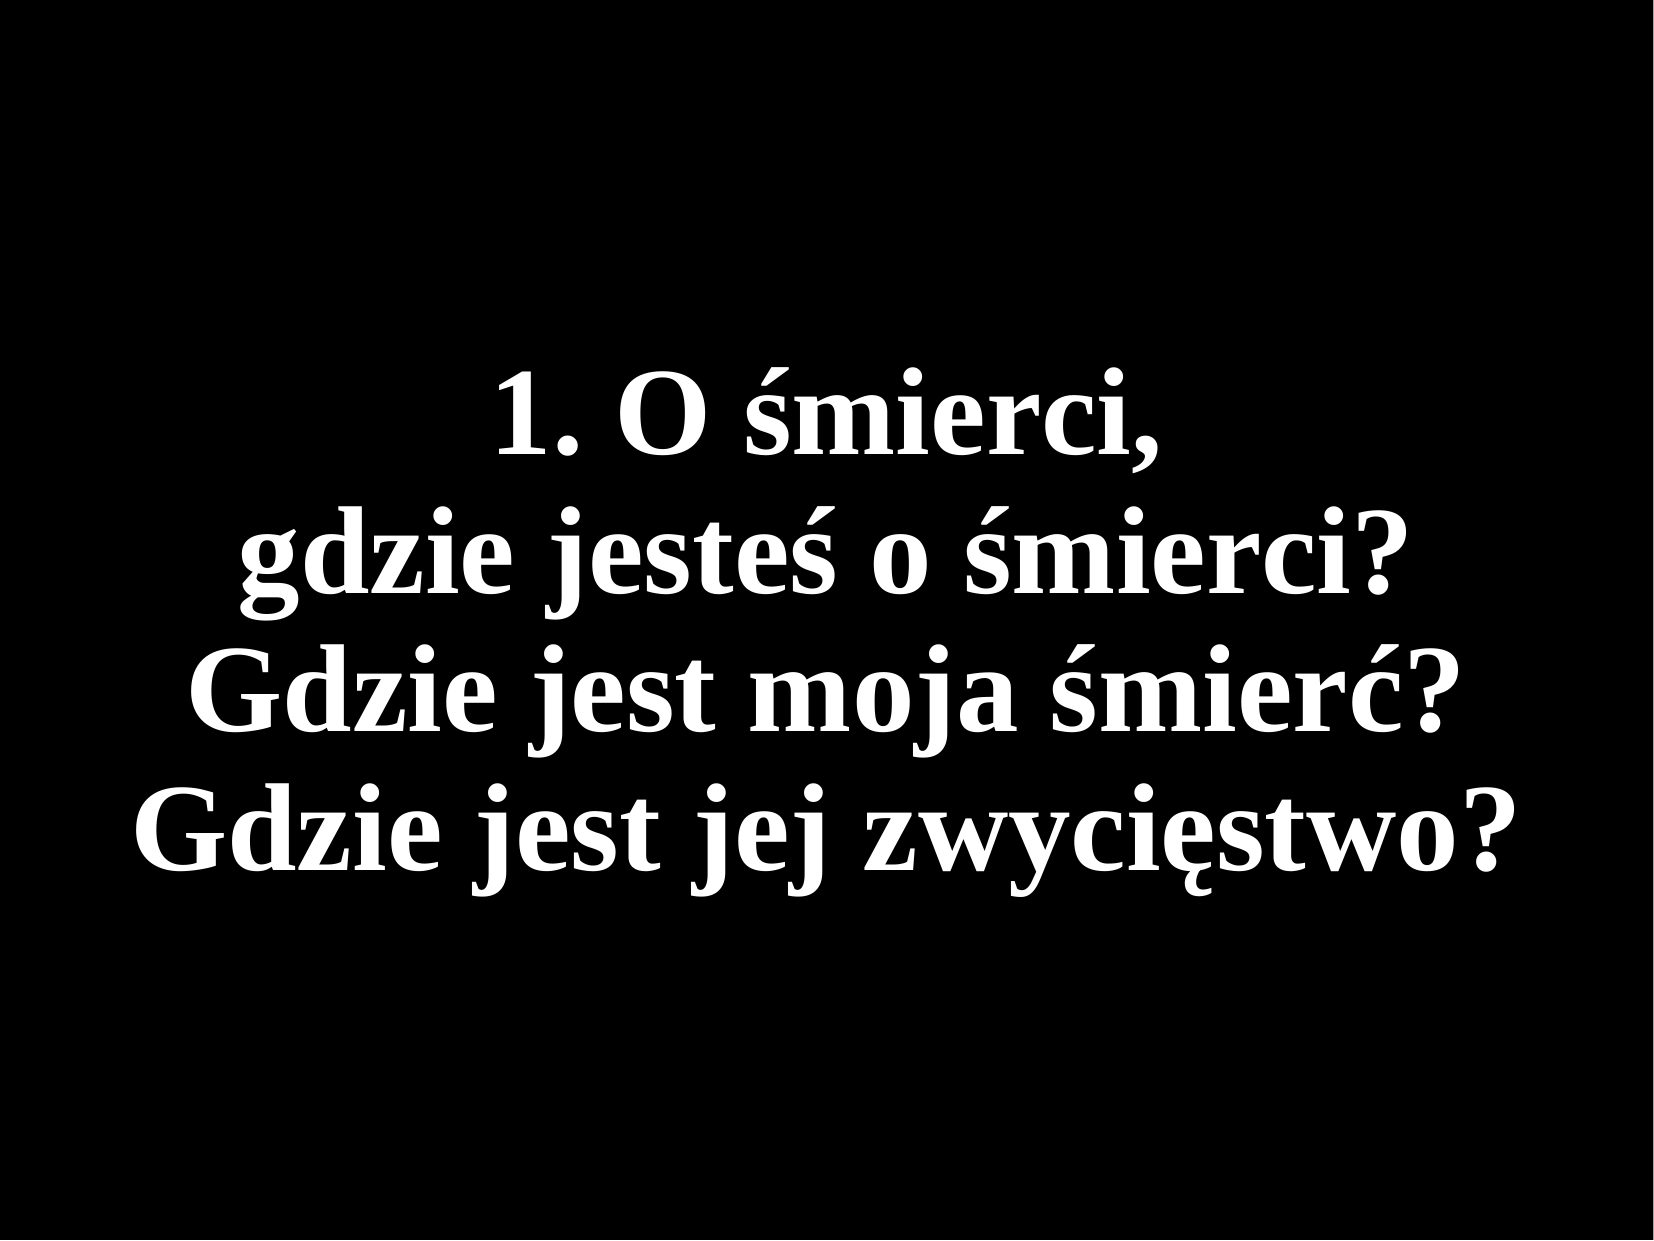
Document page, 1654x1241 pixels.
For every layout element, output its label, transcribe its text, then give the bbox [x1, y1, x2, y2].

title 1. O śmierci, gdzie jesteś o śmierci? Gdzie jest moja śmierć? Gdzie jest jej zwycięstwo? [0, 0, 1654, 1241]
